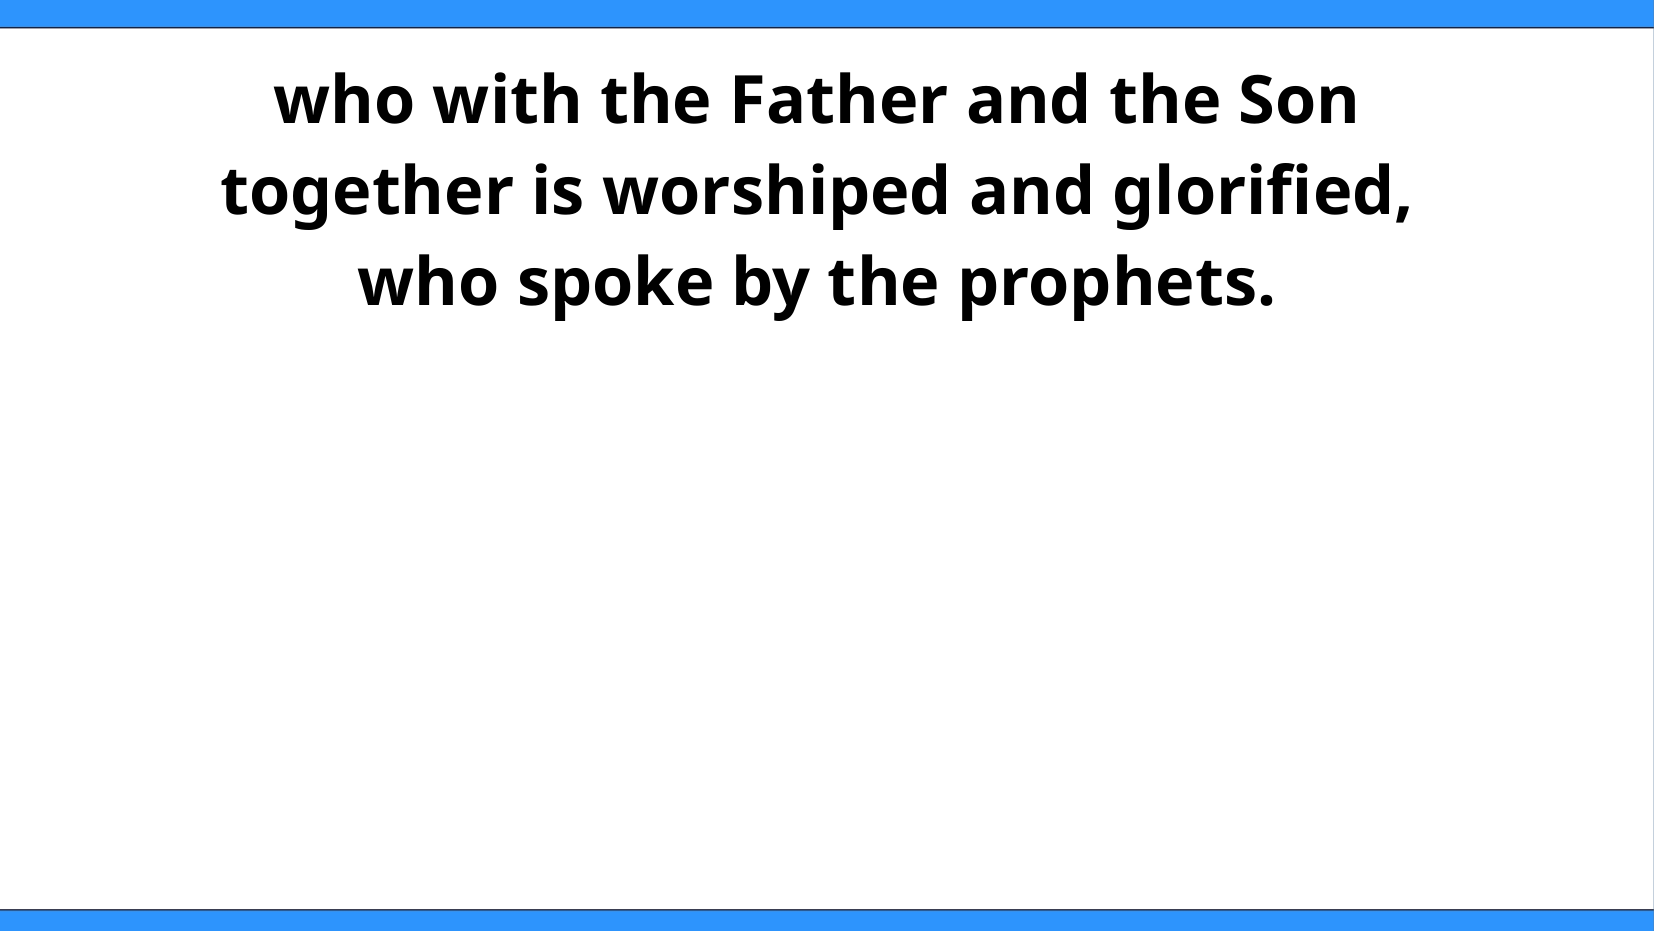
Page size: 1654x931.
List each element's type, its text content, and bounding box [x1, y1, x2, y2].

picture [0, 0, 1654, 931]
text_box who with the Father and the Son together is worshiped and glorified, who spoke by the prophets. [90, 45, 1546, 417]
